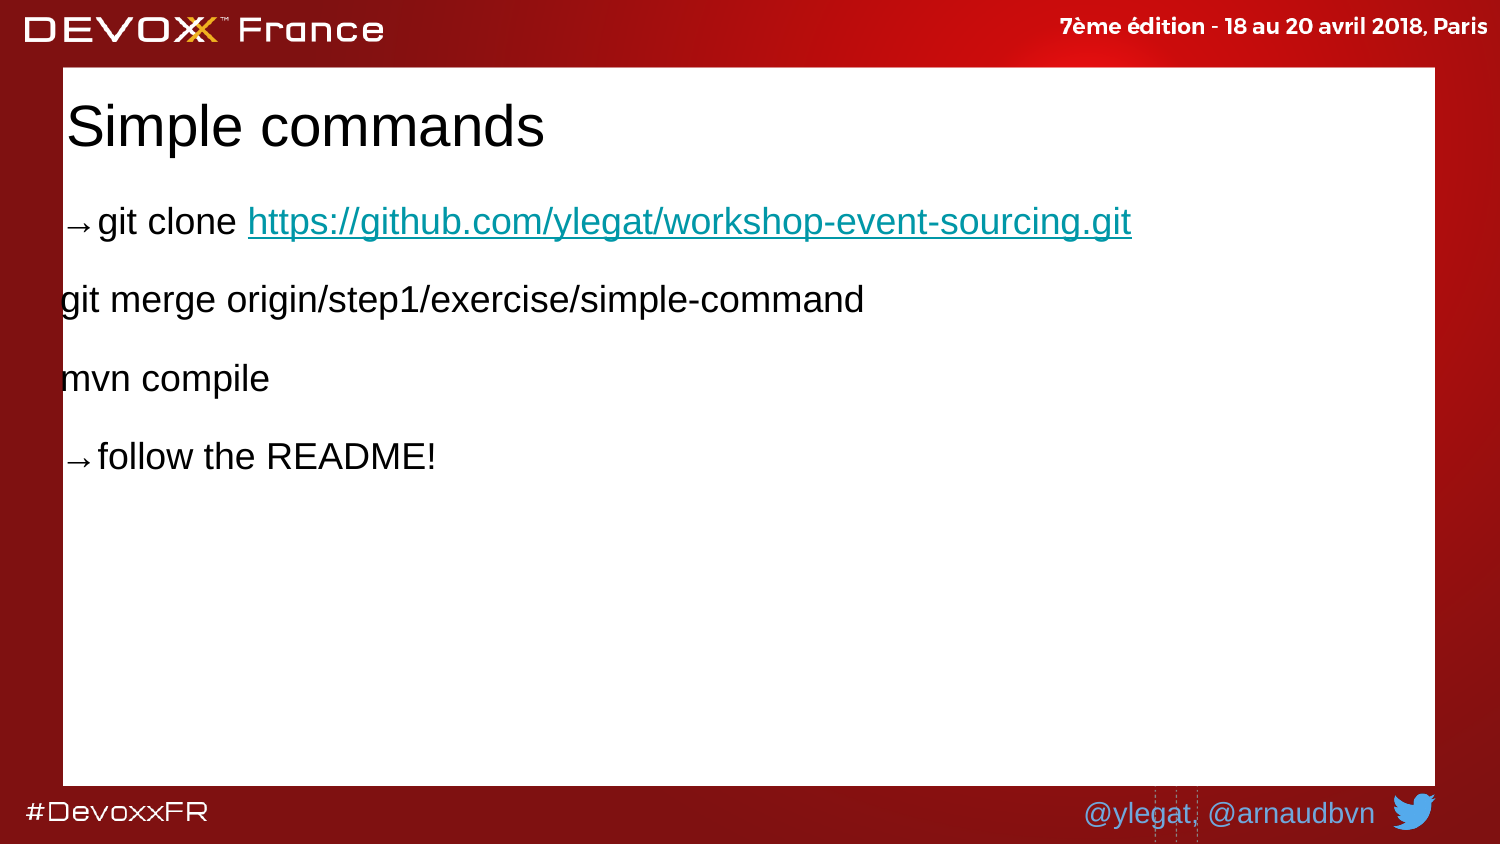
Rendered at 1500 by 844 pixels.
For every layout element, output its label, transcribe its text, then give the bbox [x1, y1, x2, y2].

list →git clone https://github.com/ylegat/workshop-event-sourcing.git git merge origin/step1/exercise/simple-command mvn compile →follow the README! [45, 182, 1443, 822]
text_box @ylegat, @arnaudbvn [1068, 779, 1399, 844]
picture [0, 0, 1500, 844]
title Simple commands [51, 72, 1449, 167]
